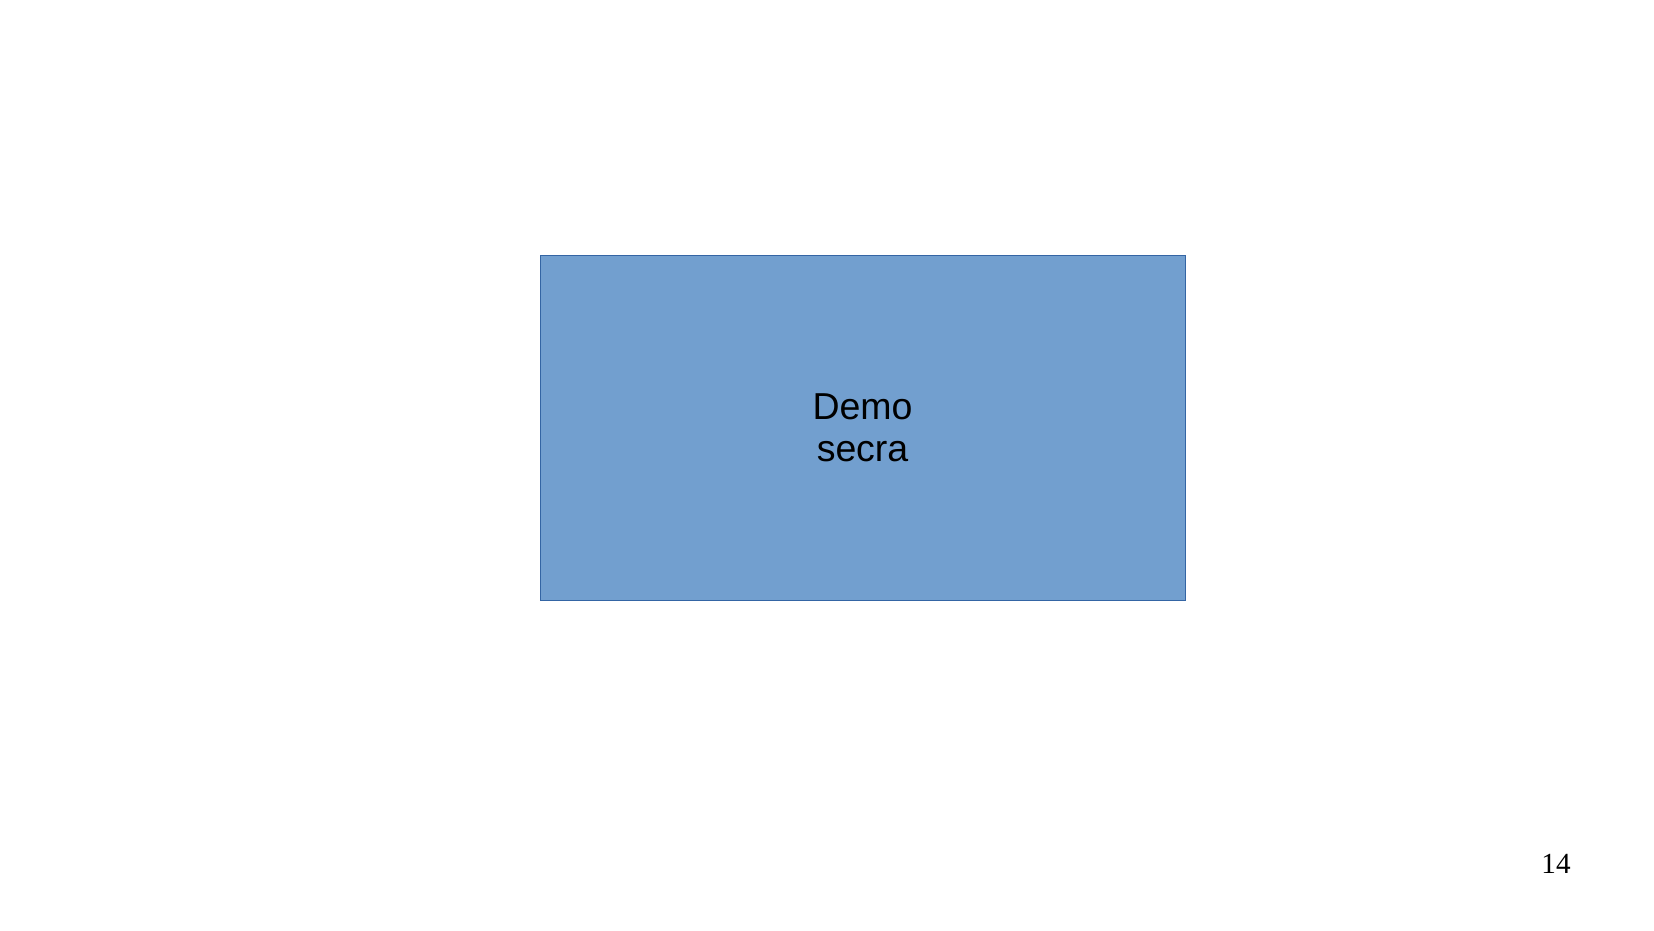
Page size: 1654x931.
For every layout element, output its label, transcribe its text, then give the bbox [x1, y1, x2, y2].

text_box Demo secra [540, 255, 1186, 601]
